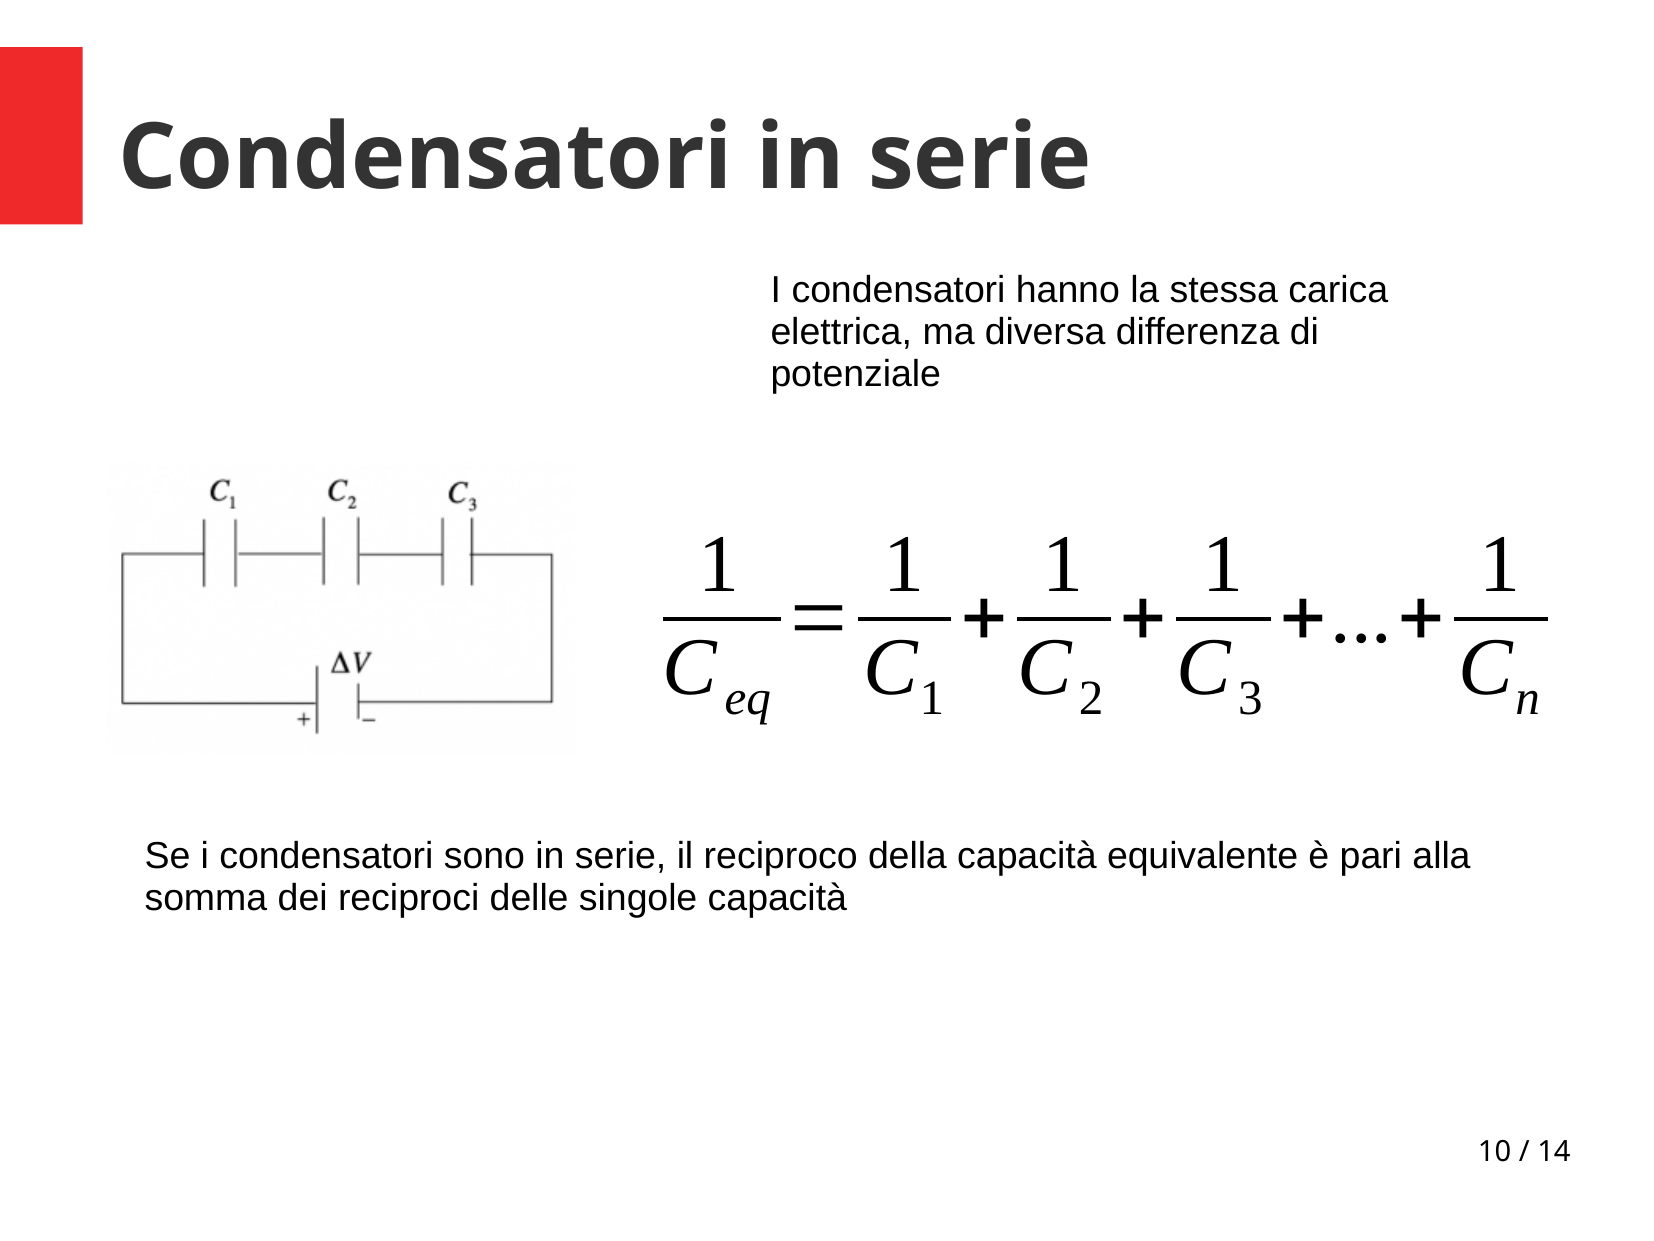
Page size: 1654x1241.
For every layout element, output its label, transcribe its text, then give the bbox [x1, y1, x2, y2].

text_box Se i condensatori sono in serie, il reciproco della capacità equivalente è pari alla somma dei reciproci delle singole capacità [129, 826, 1548, 926]
chart [637, 519, 1571, 726]
picture [106, 462, 576, 756]
text_box I condensatori hanno la stessa carica elettrica, ma diversa differenza di potenziale [755, 260, 1512, 402]
title Condensatori in serie [118, 49, 1571, 257]
